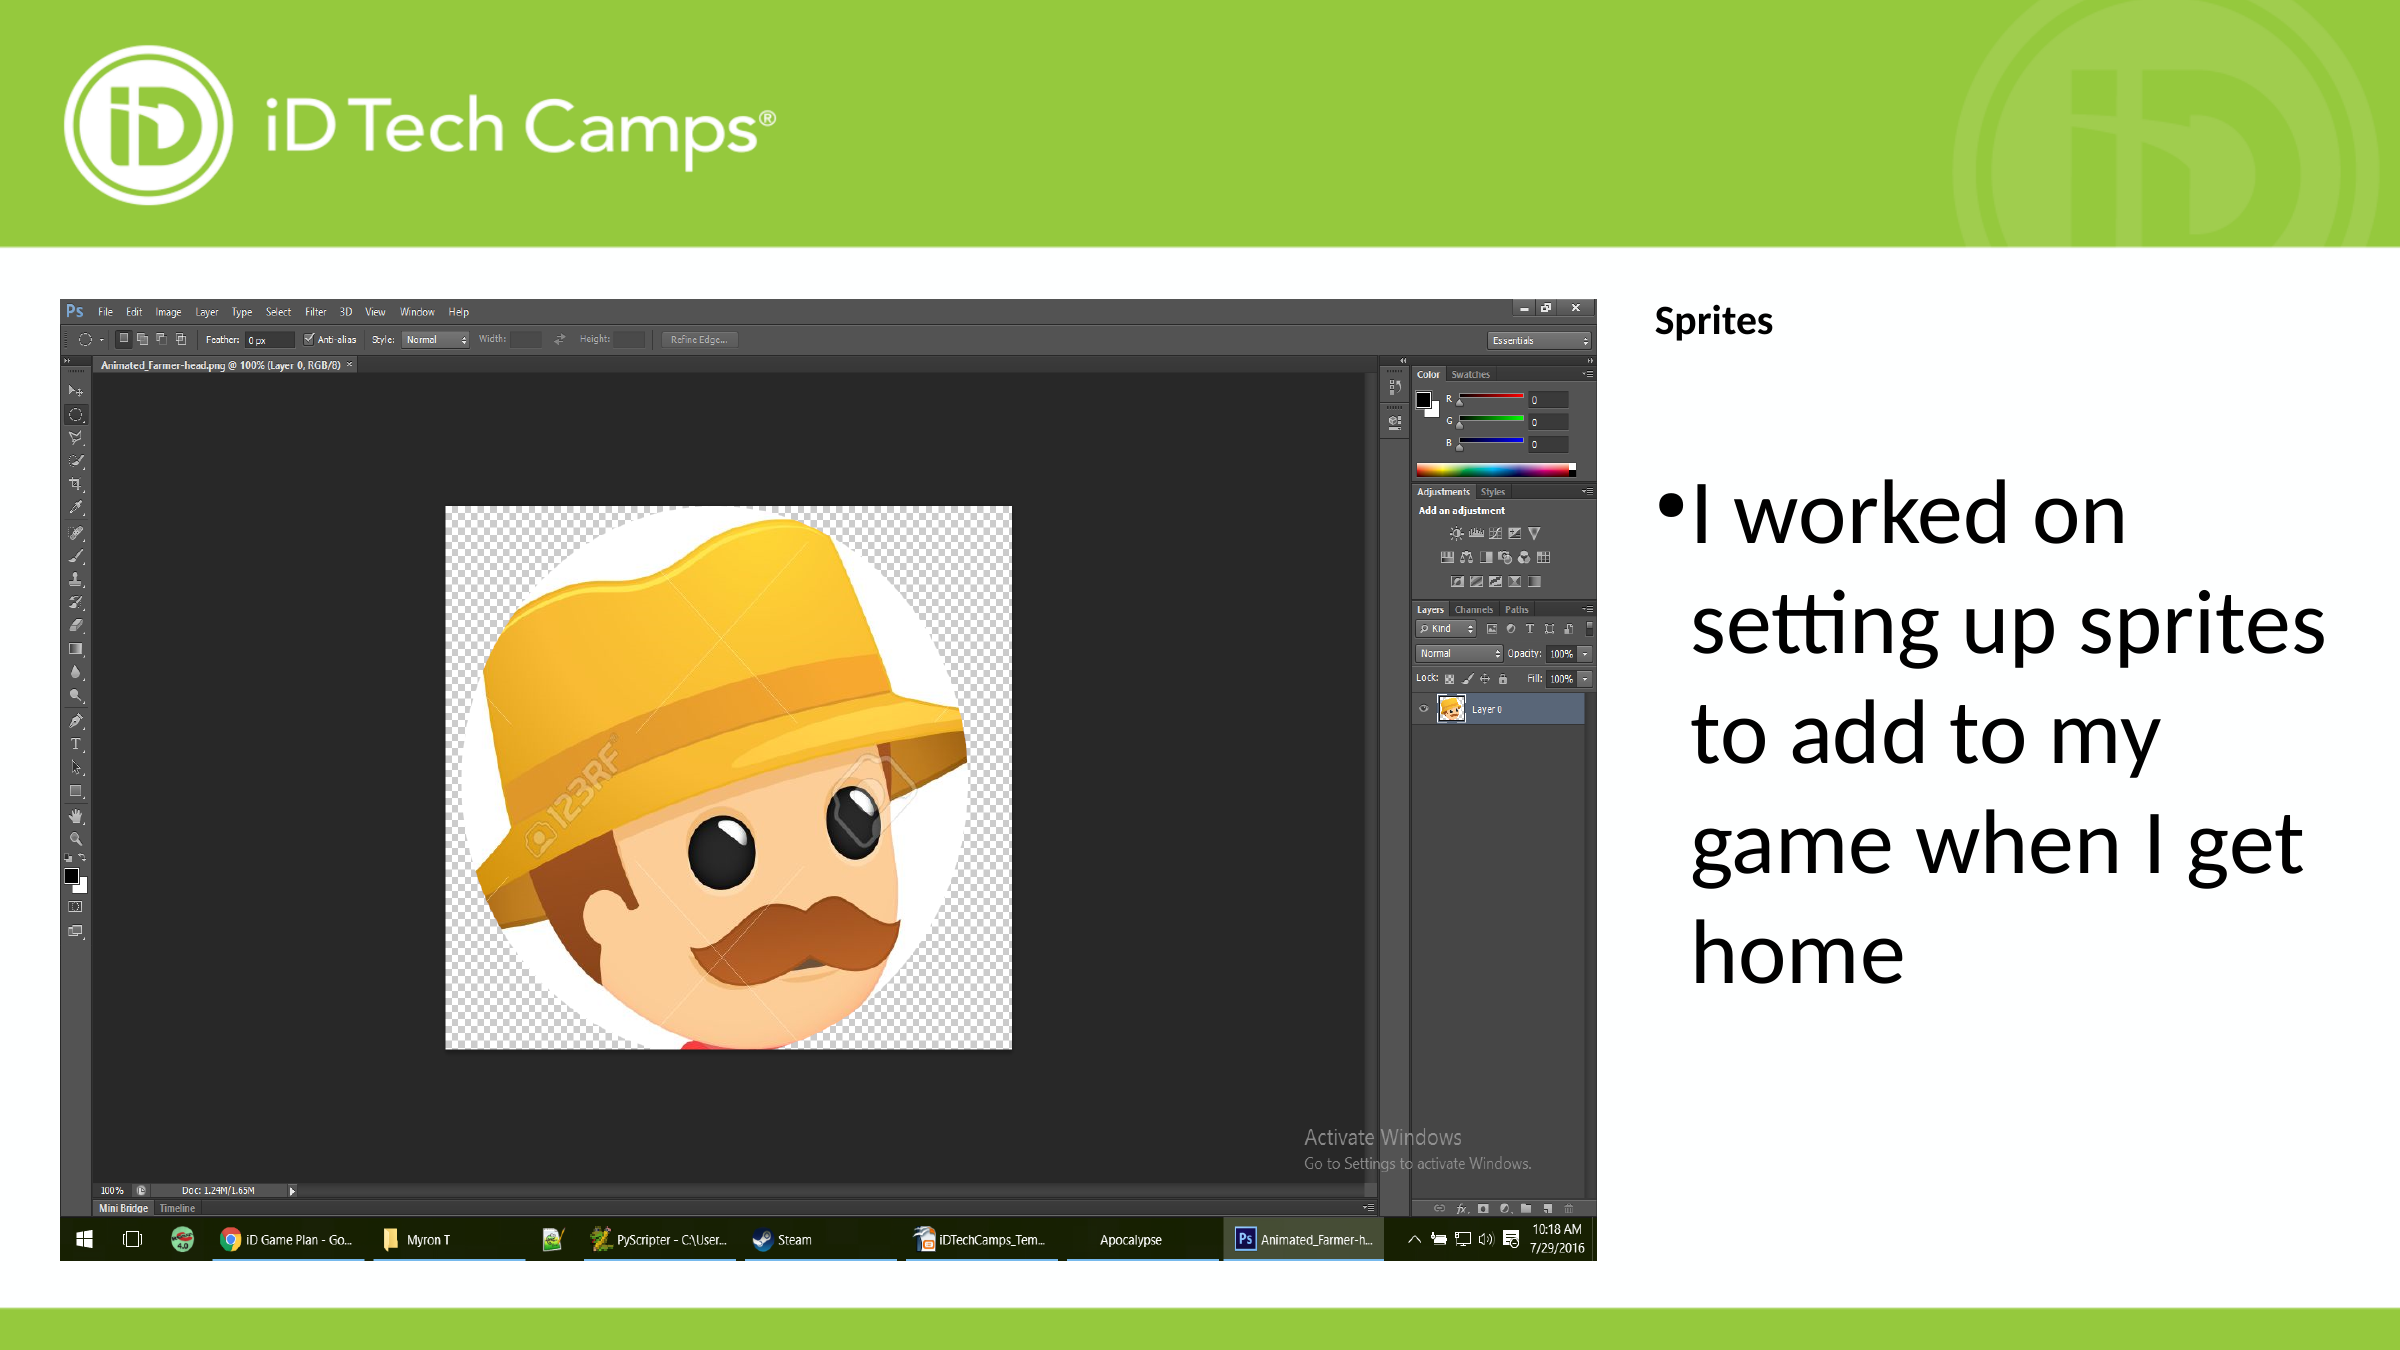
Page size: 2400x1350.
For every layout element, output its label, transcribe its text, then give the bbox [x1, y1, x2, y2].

picture [0, 0, 2400, 1350]
text_box Sprites I worked on setting up sprites to add to my game when I get home [1640, 285, 2360, 1080]
